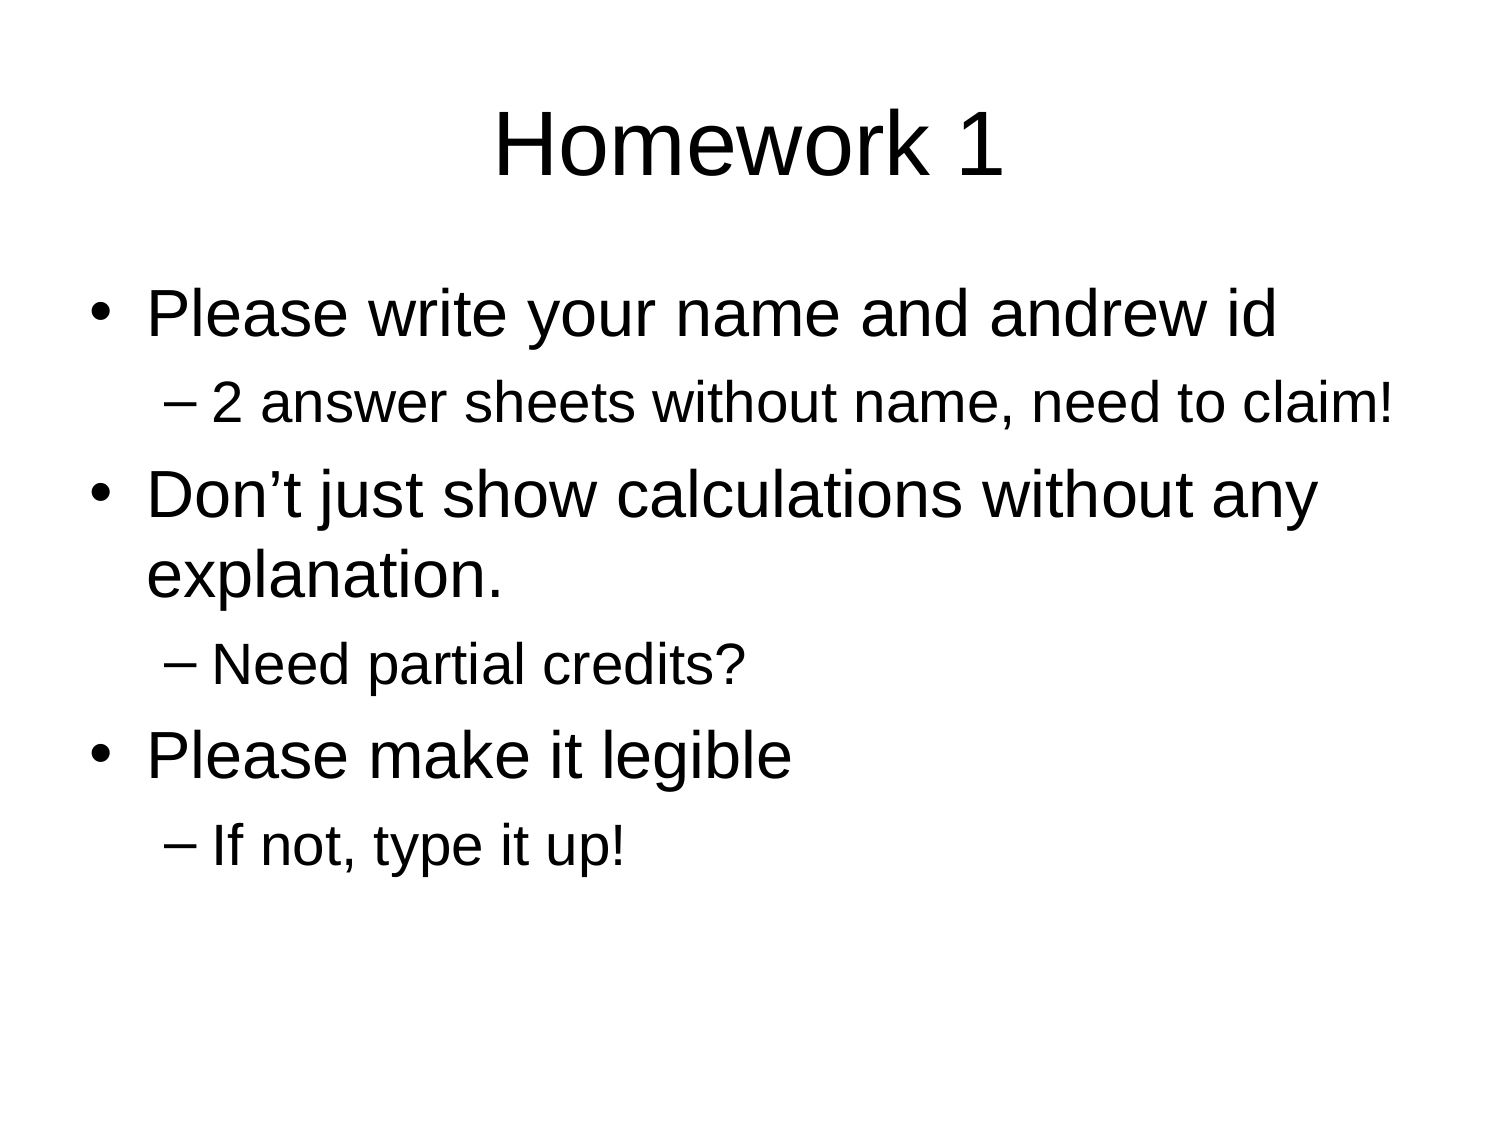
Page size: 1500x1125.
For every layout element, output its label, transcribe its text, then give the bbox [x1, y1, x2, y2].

title Homework 1 [75, 45, 1426, 233]
list Please write your name and andrew id 2 answer sheets without name, need to claim! Don’t just show calculations without any explanation. Need partial credits? Please make it legible If not, type it up! [75, 262, 1426, 1005]
